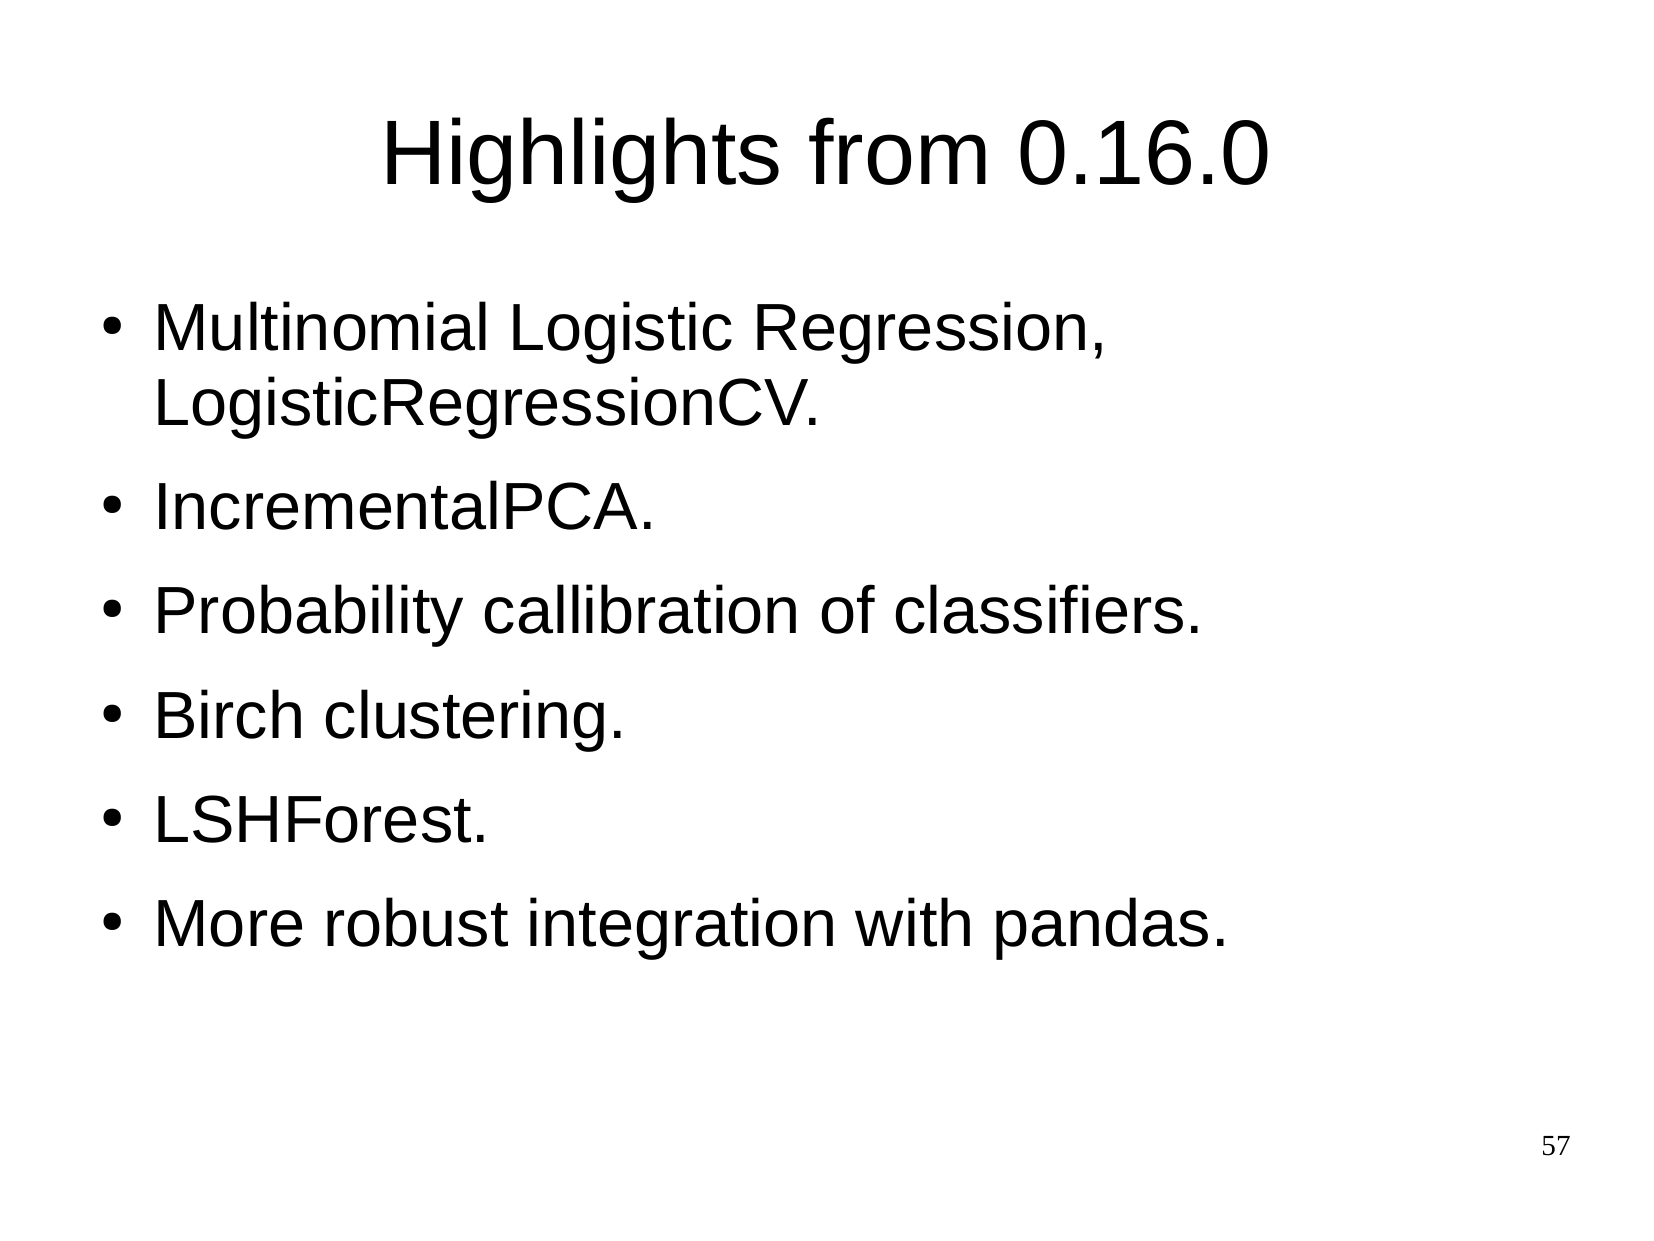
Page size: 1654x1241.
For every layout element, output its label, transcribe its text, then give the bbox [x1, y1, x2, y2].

title Highlights from 0.16.0 [82, 49, 1571, 257]
list Multinomial Logistic Regression, LogisticRegressionCV. IncrementalPCA. Probability callibration of classifiers. Birch clustering. LSHForest. More robust integration with pandas. [82, 290, 1571, 1010]
